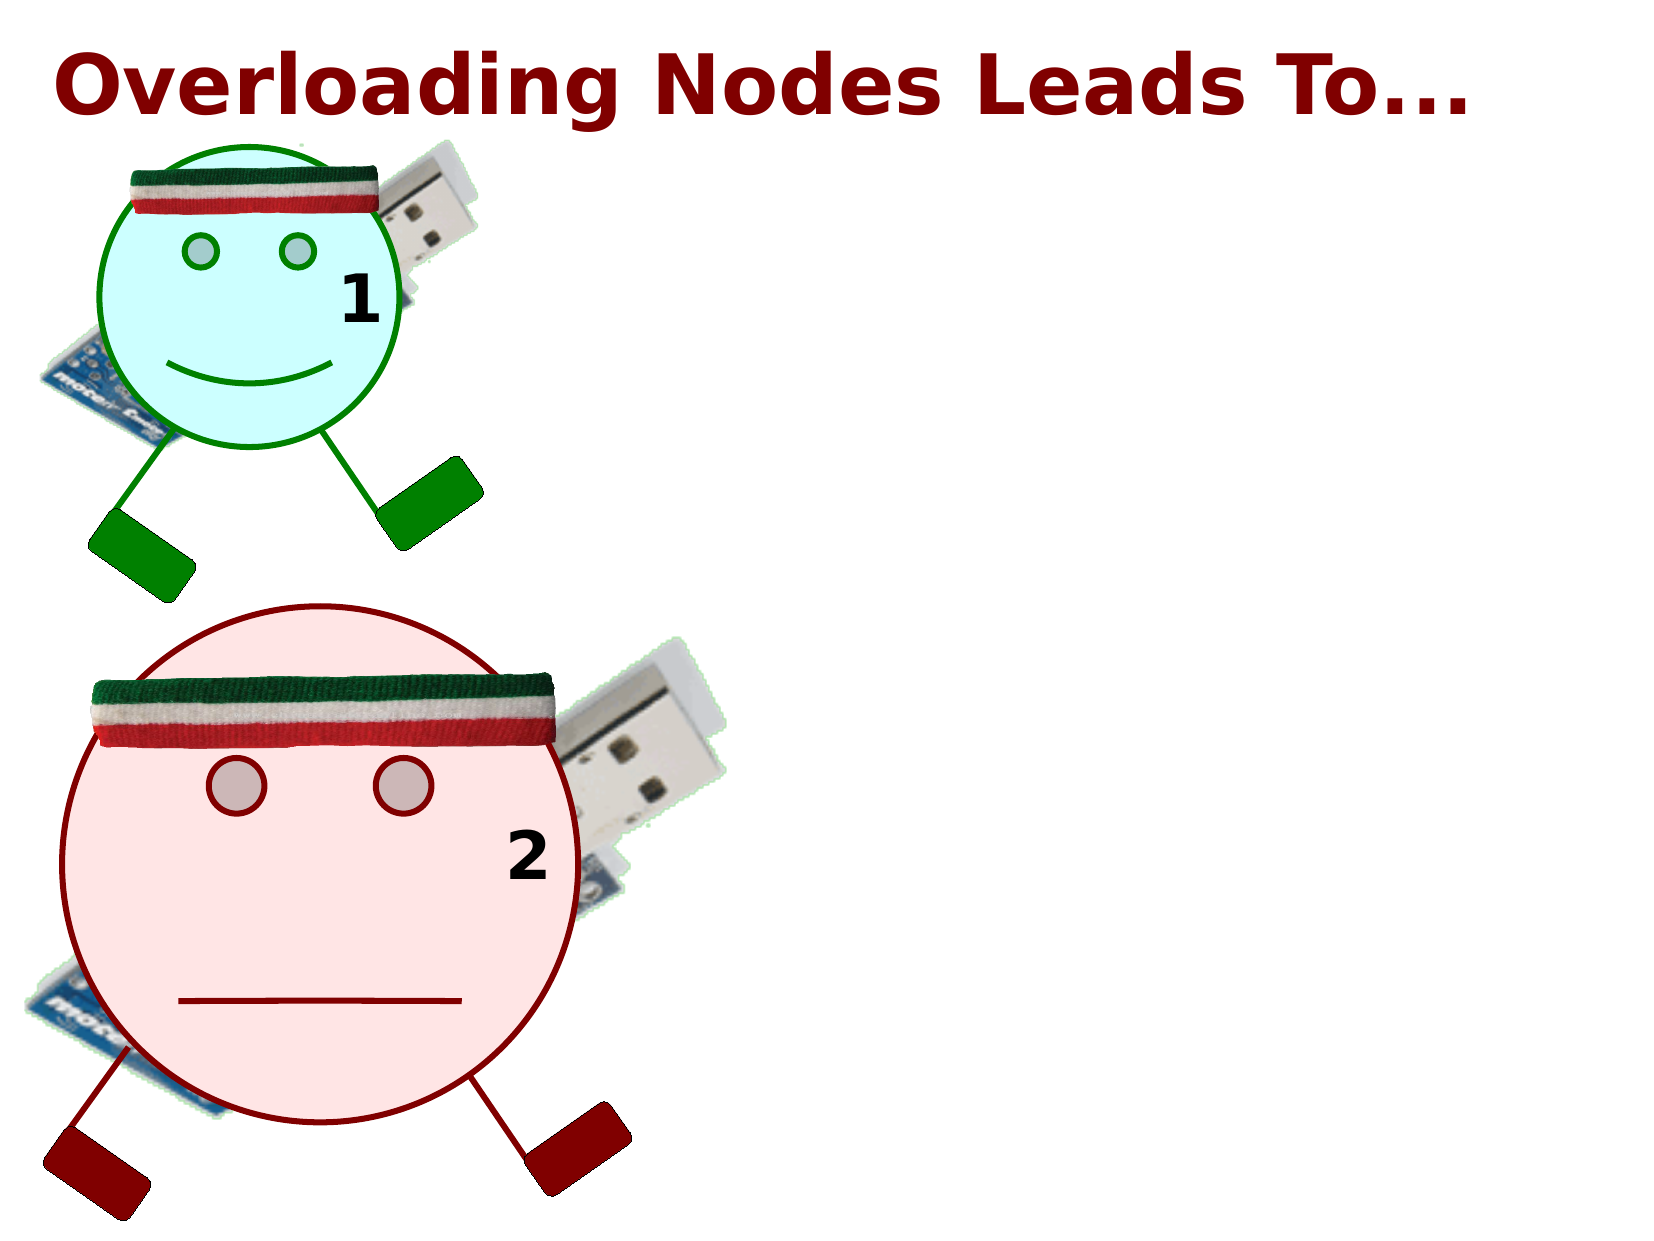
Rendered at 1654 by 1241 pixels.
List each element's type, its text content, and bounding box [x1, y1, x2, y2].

text_box [375, 456, 484, 551]
text_box [524, 1101, 632, 1197]
picture [23, 634, 728, 1121]
text_box 2 [490, 810, 560, 904]
text_box 1 [322, 253, 386, 346]
picture [355, 1078, 496, 1121]
text_box [62, 749, 579, 1123]
text_box [43, 1126, 151, 1221]
title Overloading Nodes Leads To... [52, 0, 1654, 173]
picture [39, 138, 479, 452]
text_box [99, 207, 400, 448]
text_box [178, 146, 321, 165]
text_box [148, 606, 493, 672]
text_box [88, 508, 196, 603]
